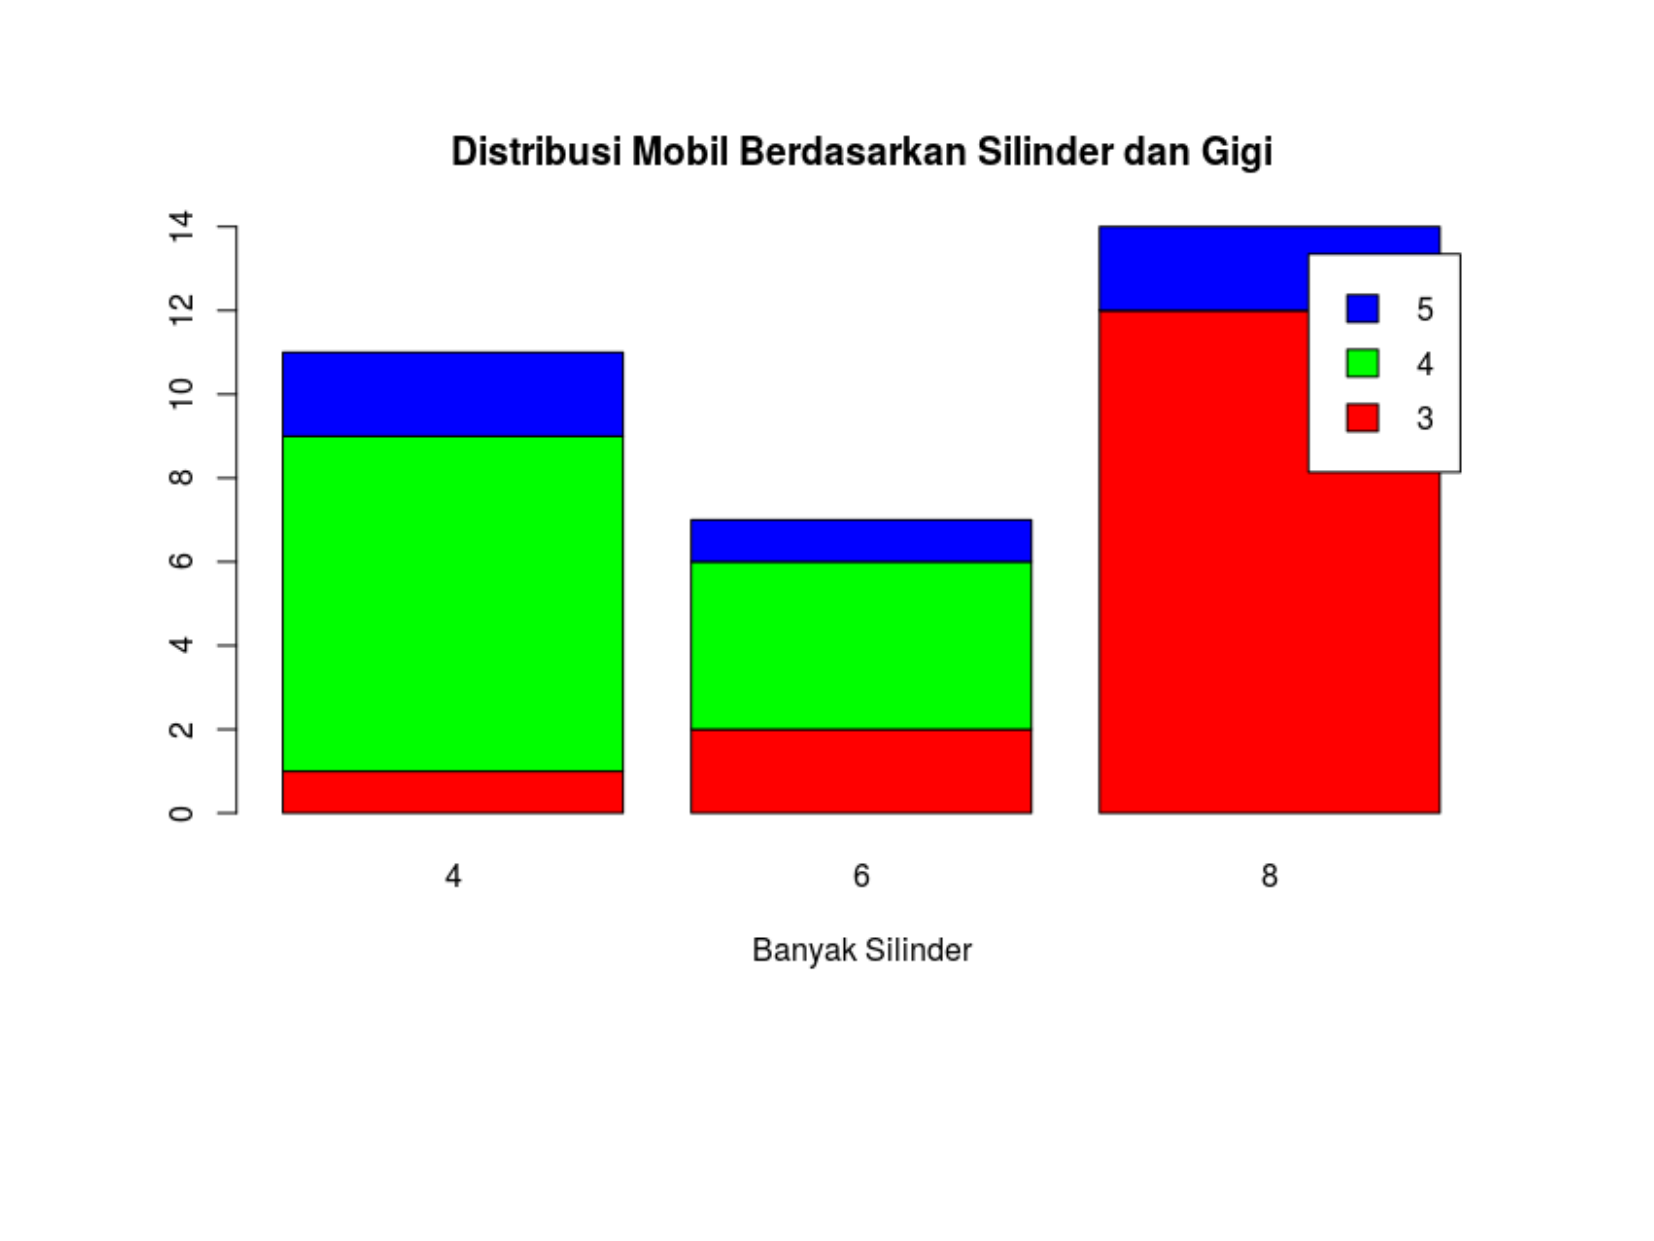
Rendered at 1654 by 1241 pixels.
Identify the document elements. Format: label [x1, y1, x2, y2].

picture [84, 74, 1565, 1010]
